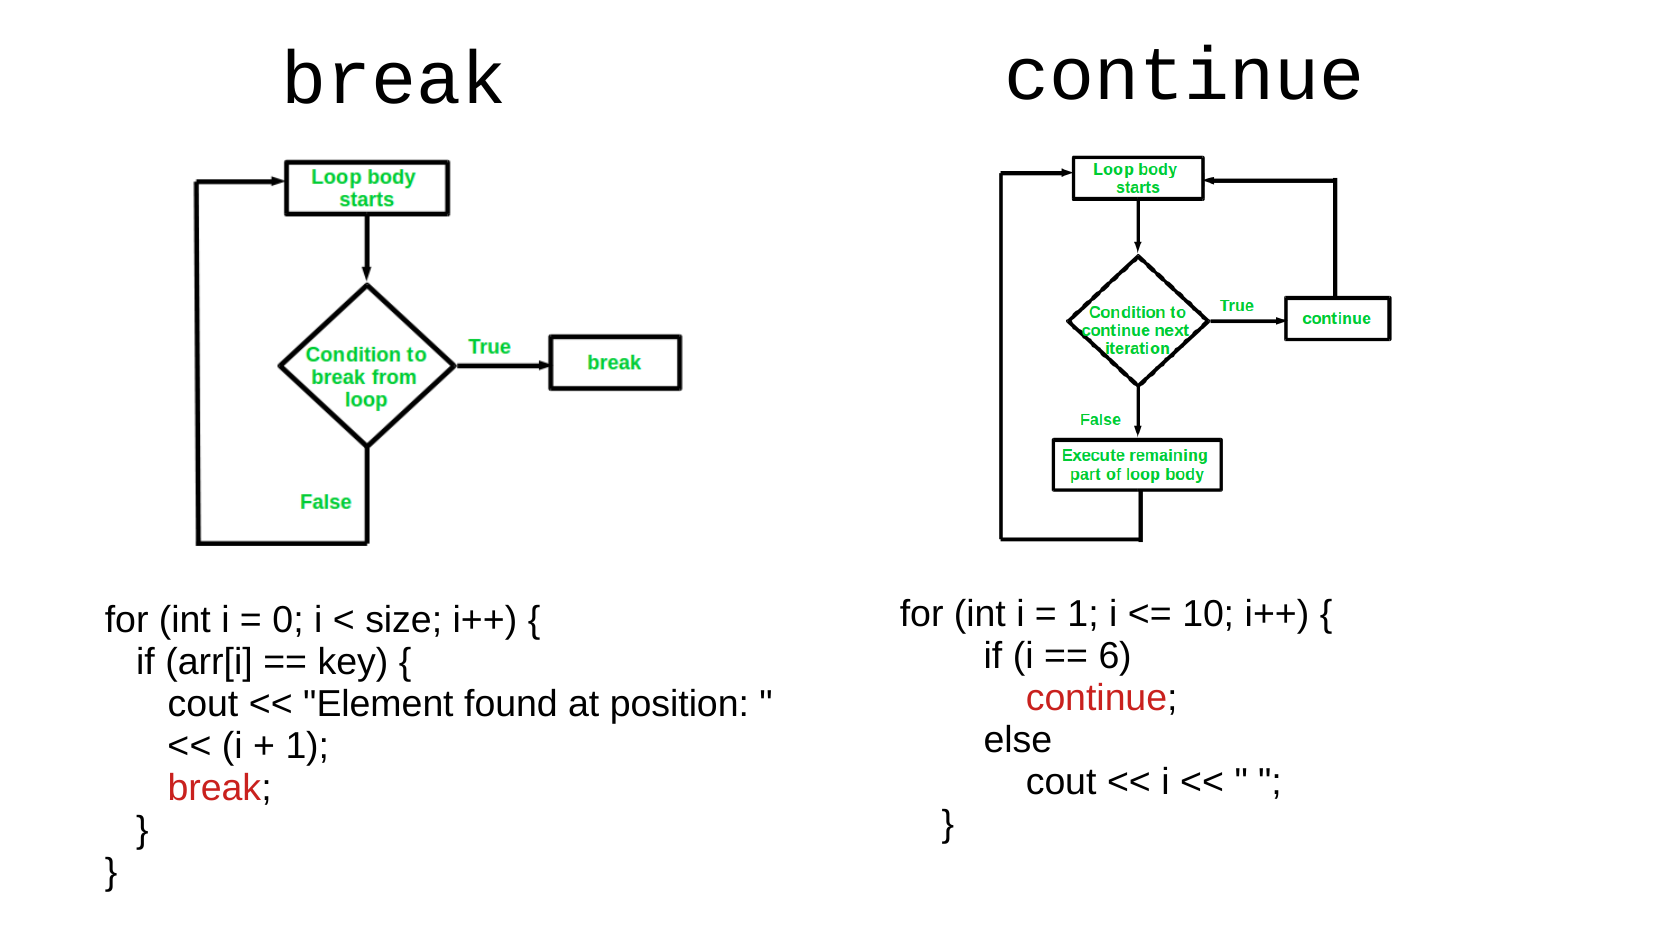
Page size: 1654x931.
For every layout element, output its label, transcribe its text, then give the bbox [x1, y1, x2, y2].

text_box for (int i = 1; i <= 10; i++) { if (i == 6) continue; else cout << i << " "; } [885, 585, 1606, 894]
text_box break [266, 33, 556, 136]
picture [990, 149, 1395, 547]
text_box continue [990, 30, 1381, 132]
text_box for (int i = 0; i < size; i++) { if (arr[i] == key) { cout << "Element found at position: " << (i + 1); break; } } [90, 591, 799, 901]
picture [180, 149, 686, 556]
